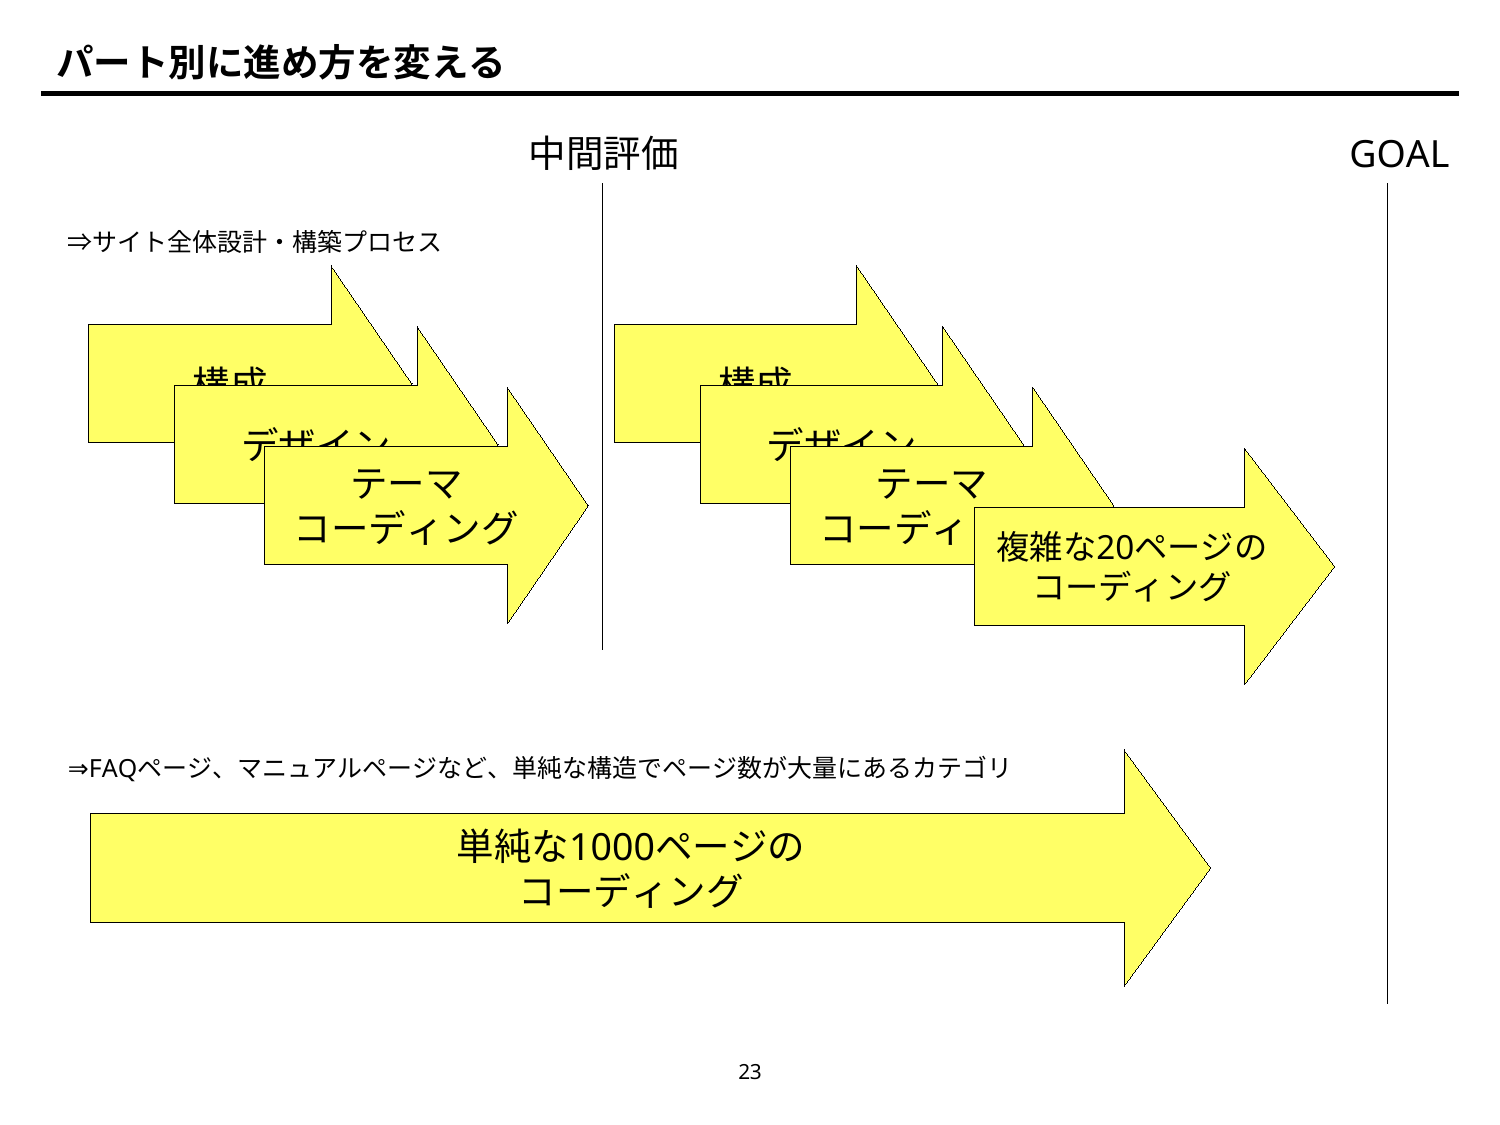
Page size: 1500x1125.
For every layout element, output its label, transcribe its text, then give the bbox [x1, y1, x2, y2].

text_box デザイン [700, 326, 1024, 504]
text_box 単純な1000ページの コーディング [90, 749, 1211, 987]
text_box 複雑な20ページの コーディング [974, 448, 1335, 685]
text_box デザイン [174, 326, 499, 504]
text_box ⇒FAQページ、マニュアルページなど、単純な構造でページ数が大量にあるカテゴリ [53, 744, 954, 790]
title パート別に進め方を変える [41, 33, 1459, 87]
text_box GOAL [1334, 123, 1461, 183]
text_box 構成 [88, 265, 413, 443]
text_box 中間評価 [513, 123, 694, 183]
text_box ⇒サイト全体設計・構築プロセス [53, 219, 421, 265]
text_box 構成 [238, 376, 252, 385]
text_box 構成 [614, 265, 938, 443]
text_box テーマ コーディング [790, 387, 1114, 565]
text_box テーマ コーディング [264, 387, 589, 624]
text_box 構成 [763, 376, 777, 385]
